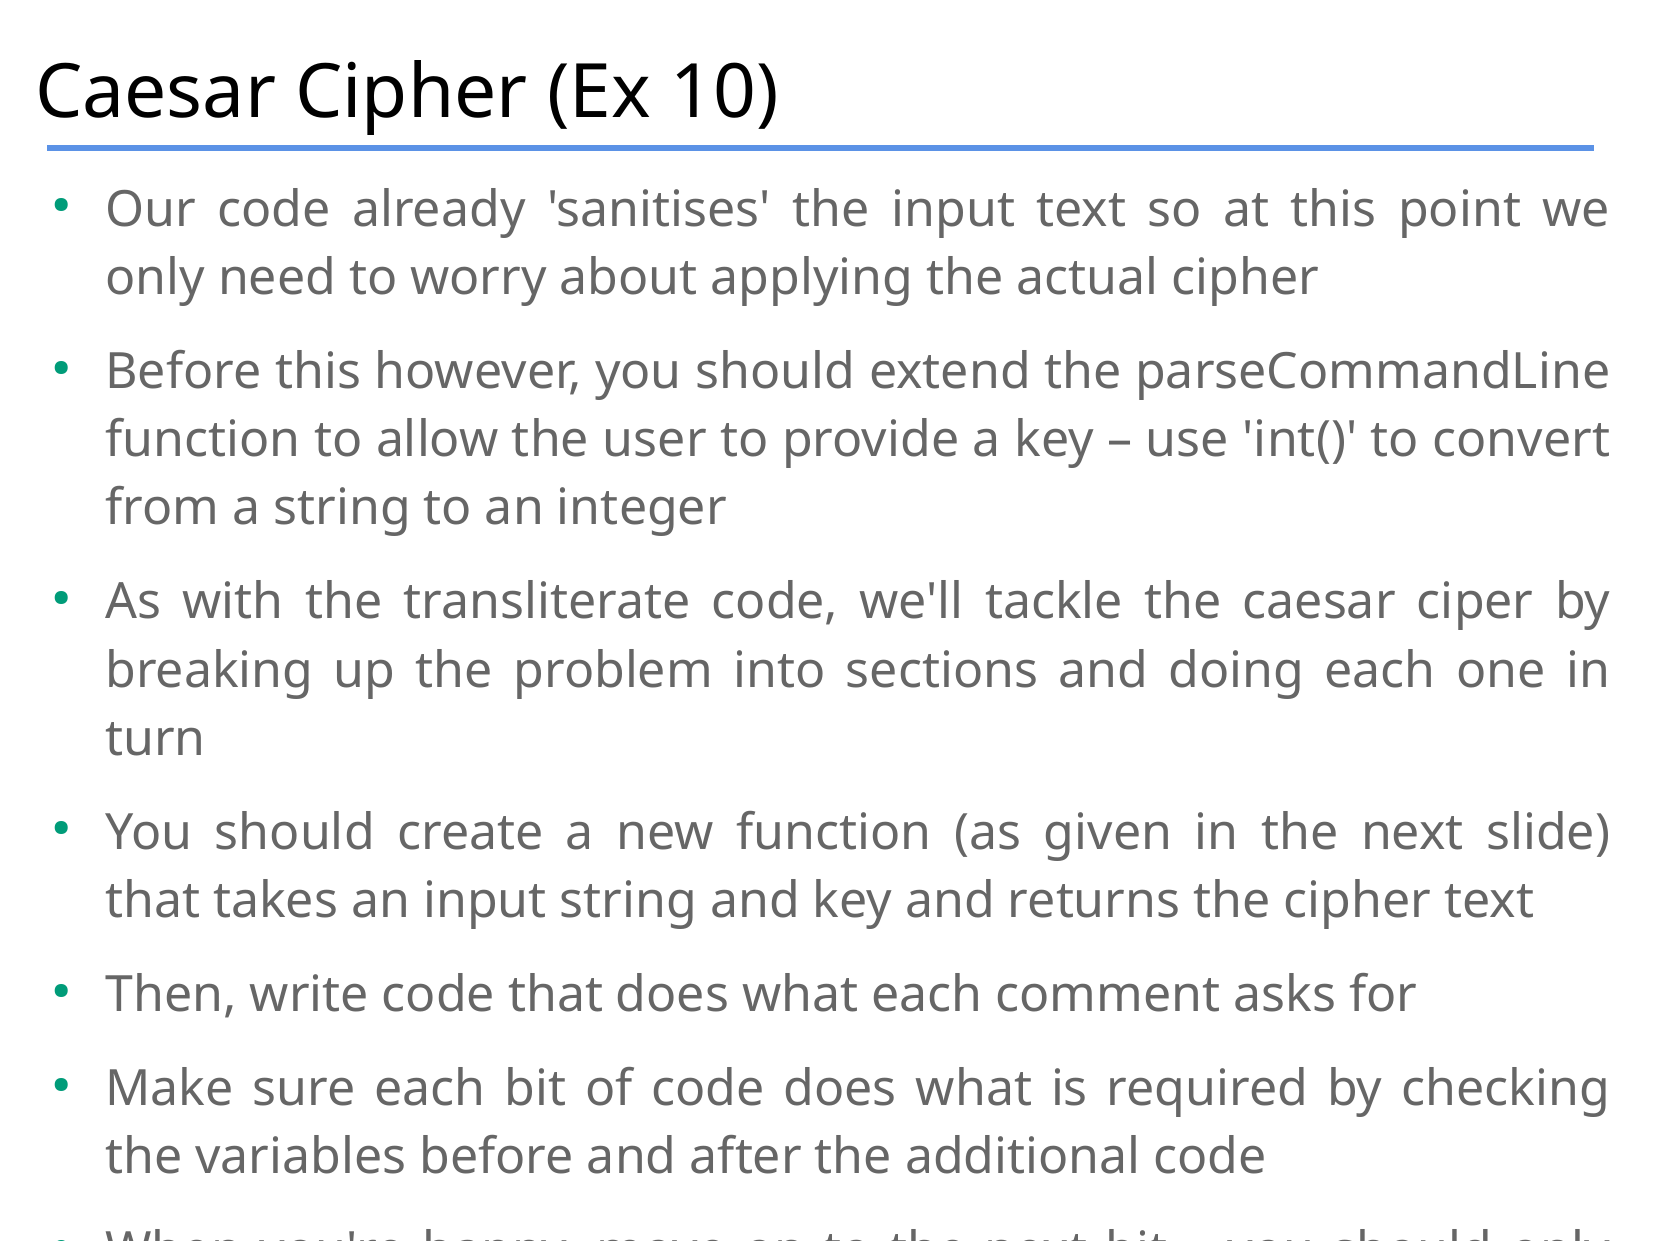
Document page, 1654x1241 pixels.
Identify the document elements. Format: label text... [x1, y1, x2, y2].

title Caesar Cipher (Ex 10) [35, 29, 1217, 148]
list Our code already 'sanitises' the input text so at this point we only need to worry about applying the actual cipher Before this however, you should extend the parseCommandLine function to allow the user to provide a key – use 'int()' to convert from a string to an integer As with the transliterate code, we'll tackle the caesar ciper by breaking up the problem into sections and doing each one in turn You should create a new function (as given in the next slide) that takes an input string and key and returns the cipher text Then, write code that does what each comment asks for Make sure each bit of code does what is required by checking the variables before and after the additional code When you're happy, move on to the next bit – you should only need ~1-2 lines of code per comment Run your code over 'dickens.txt' with a key of 5 and compare your output to the 'dickens_cipher.txt' file using the 'diff' shell command as a check! [34, 172, 1612, 1241]
